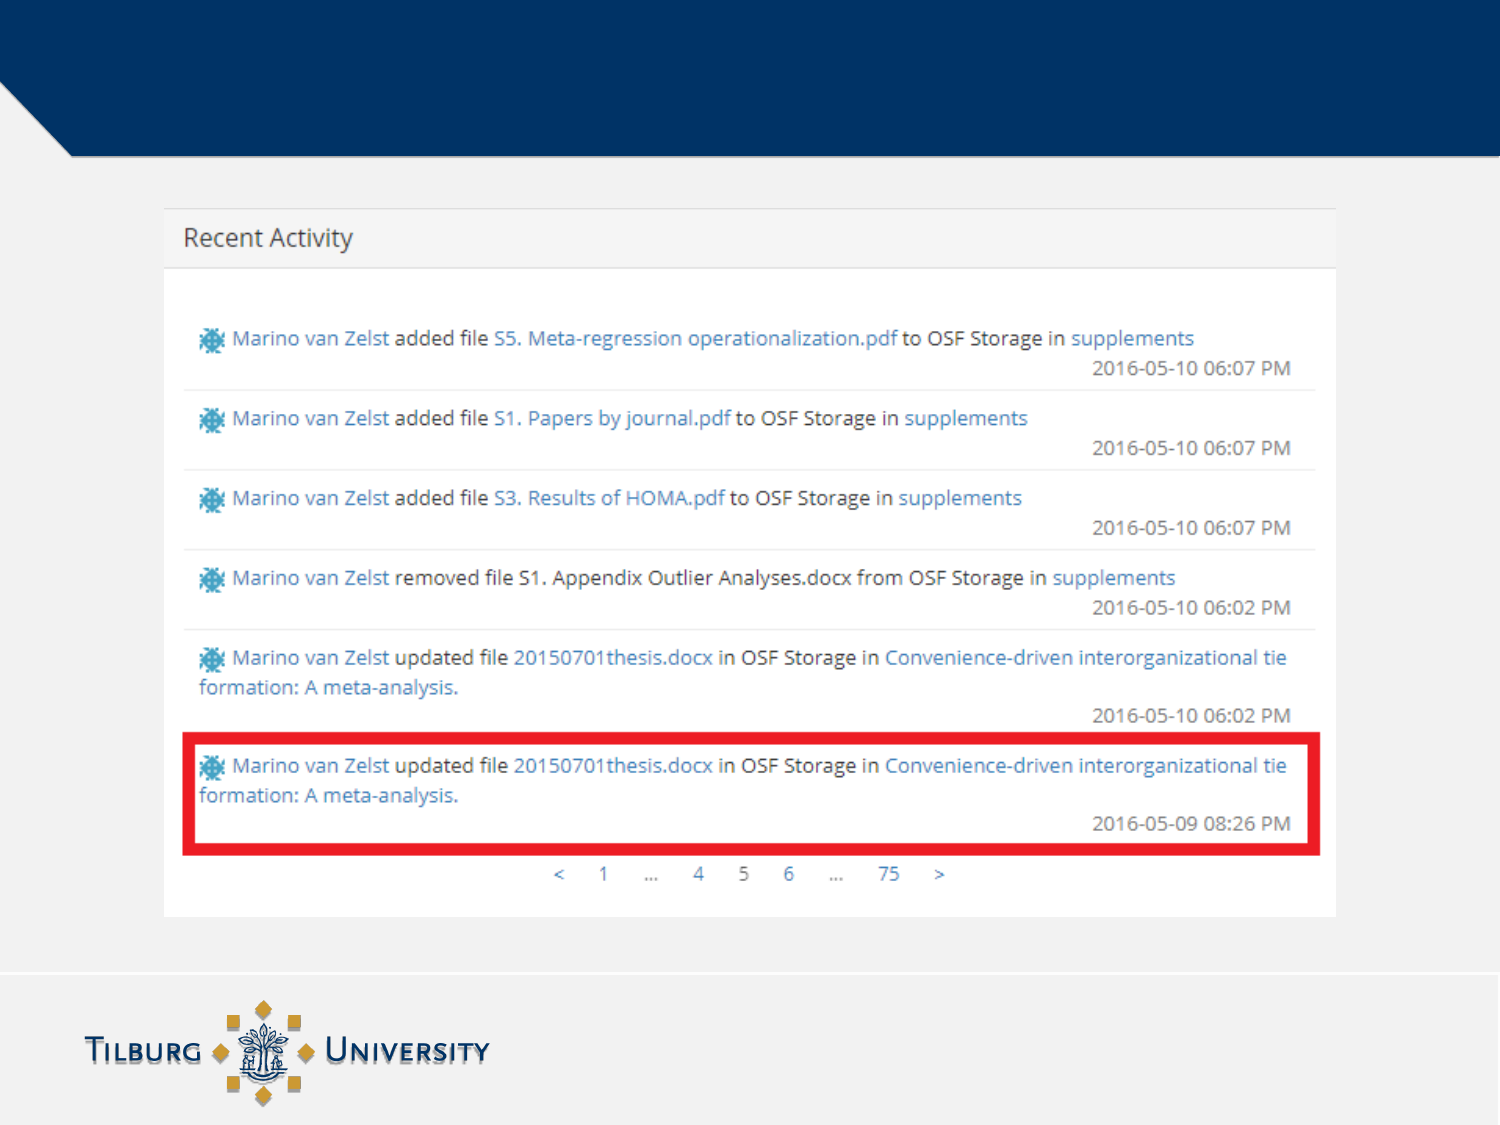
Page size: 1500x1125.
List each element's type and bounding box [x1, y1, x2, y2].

picture [164, 208, 1336, 917]
